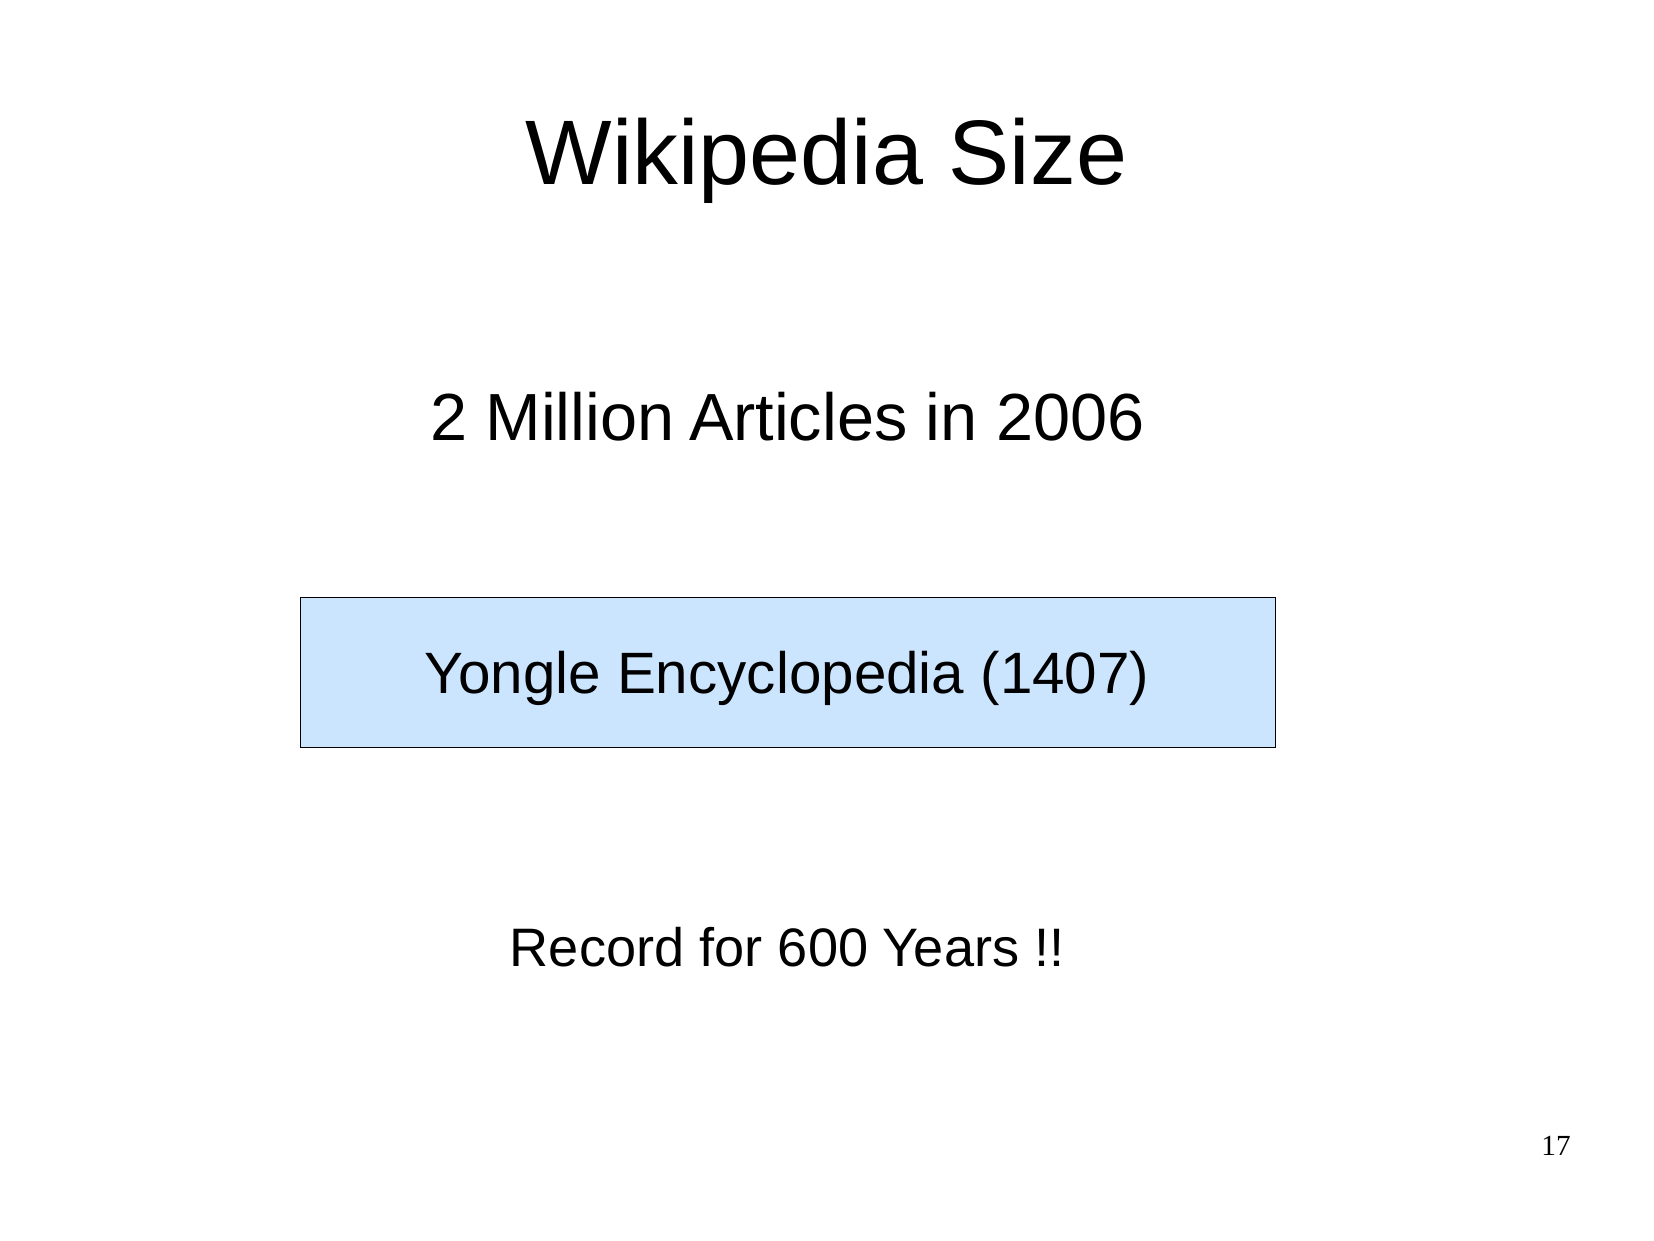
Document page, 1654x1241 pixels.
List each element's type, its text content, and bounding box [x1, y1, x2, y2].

title Wikipedia Size [82, 49, 1571, 257]
text_box 2 Million Articles in 2006 [375, 372, 1201, 463]
text_box Yongle Encyclopedia (1407) [300, 597, 1276, 748]
text_box Record for 600 Years !! [450, 910, 1126, 986]
